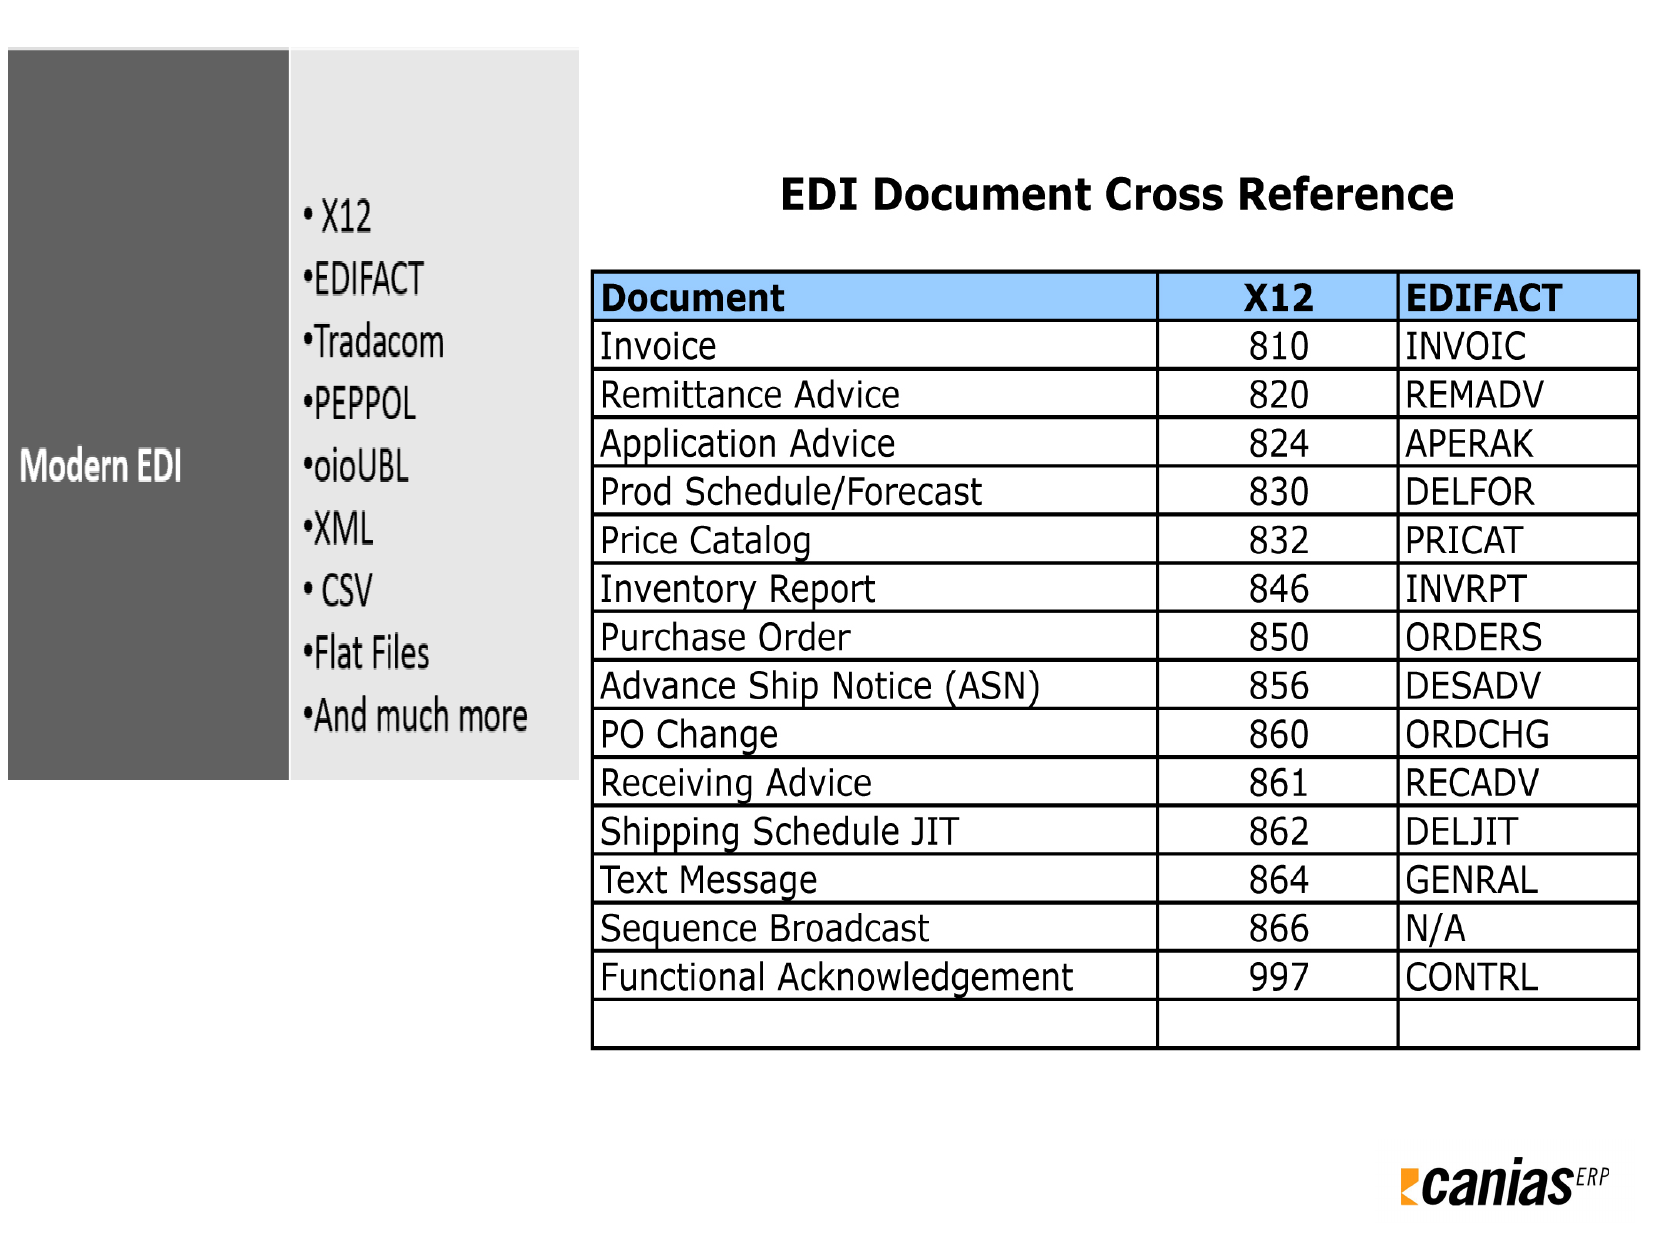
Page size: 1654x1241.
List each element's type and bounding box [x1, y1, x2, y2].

picture [8, 47, 579, 780]
picture [1375, 1139, 1635, 1223]
picture [590, 165, 1642, 1052]
